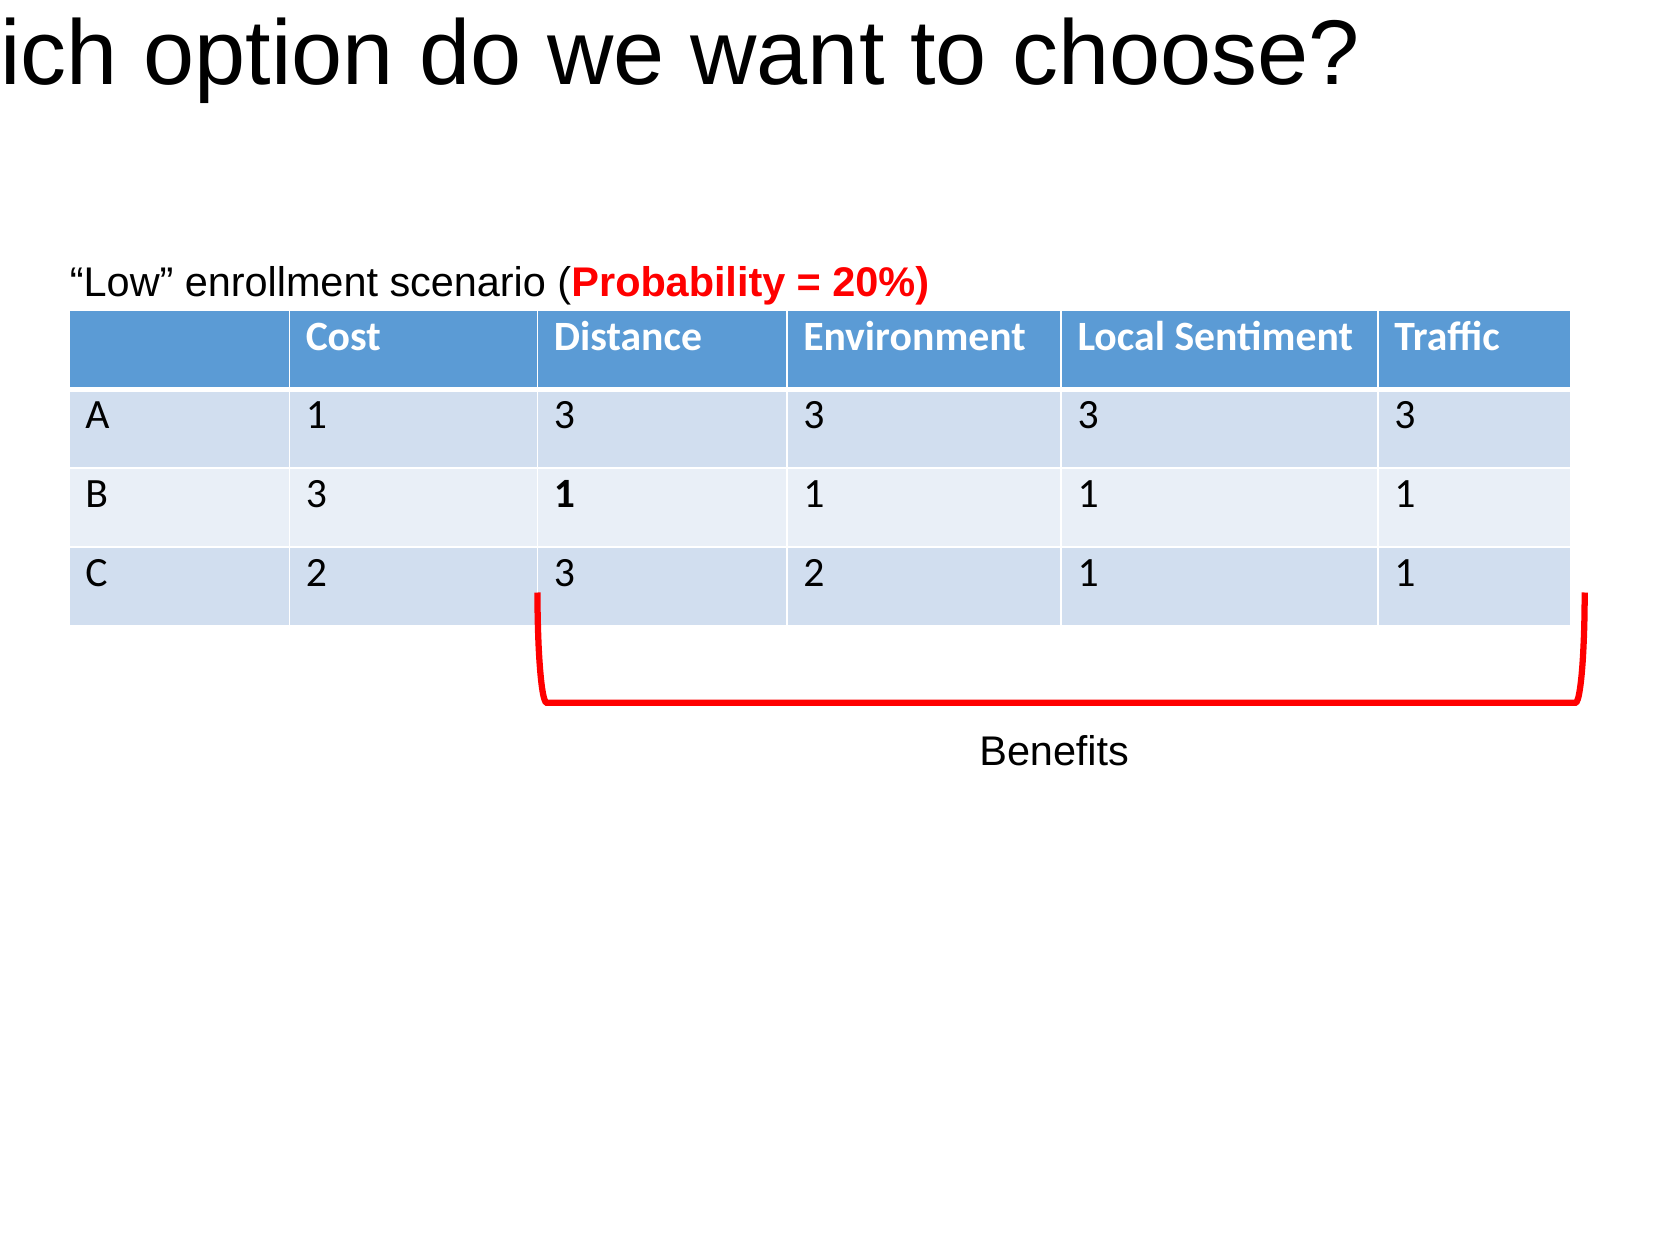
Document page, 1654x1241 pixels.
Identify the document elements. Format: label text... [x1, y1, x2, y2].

table_cell 1 [538, 469, 786, 546]
table_cell 3 [290, 469, 537, 546]
table_cell C [70, 548, 289, 625]
table_cell 1 [1062, 469, 1377, 546]
table_header Traffic [1379, 311, 1570, 387]
table_header Cost [290, 313, 537, 387]
table_cell 3 [788, 392, 1060, 467]
table_cell 2 [290, 548, 537, 625]
text_box “Low” enrollment scenario (Probability = 20%) [55, 247, 1130, 313]
table_cell 3 [1379, 392, 1570, 467]
table_cell 2 [788, 548, 1060, 625]
table_cell 3 [1062, 392, 1377, 467]
table_cell 3 [538, 392, 786, 467]
table_cell 1 [788, 469, 1060, 546]
table_cell 1 [290, 392, 537, 467]
table_cell 1 [1379, 548, 1570, 625]
table_cell A [70, 392, 289, 467]
table_cell B [70, 469, 289, 546]
table_cell 3 [538, 548, 786, 625]
table_cell 1 [1379, 469, 1570, 546]
table_cell 1 [1062, 548, 1377, 625]
table_header Local Sentiment [1062, 311, 1377, 387]
text_box Benefits [964, 716, 1558, 782]
table_header Environment [788, 313, 1060, 387]
table_header [70, 313, 289, 387]
table_header Distance [538, 313, 786, 387]
title Which option do we want to choose? [0, 0, 1654, 152]
